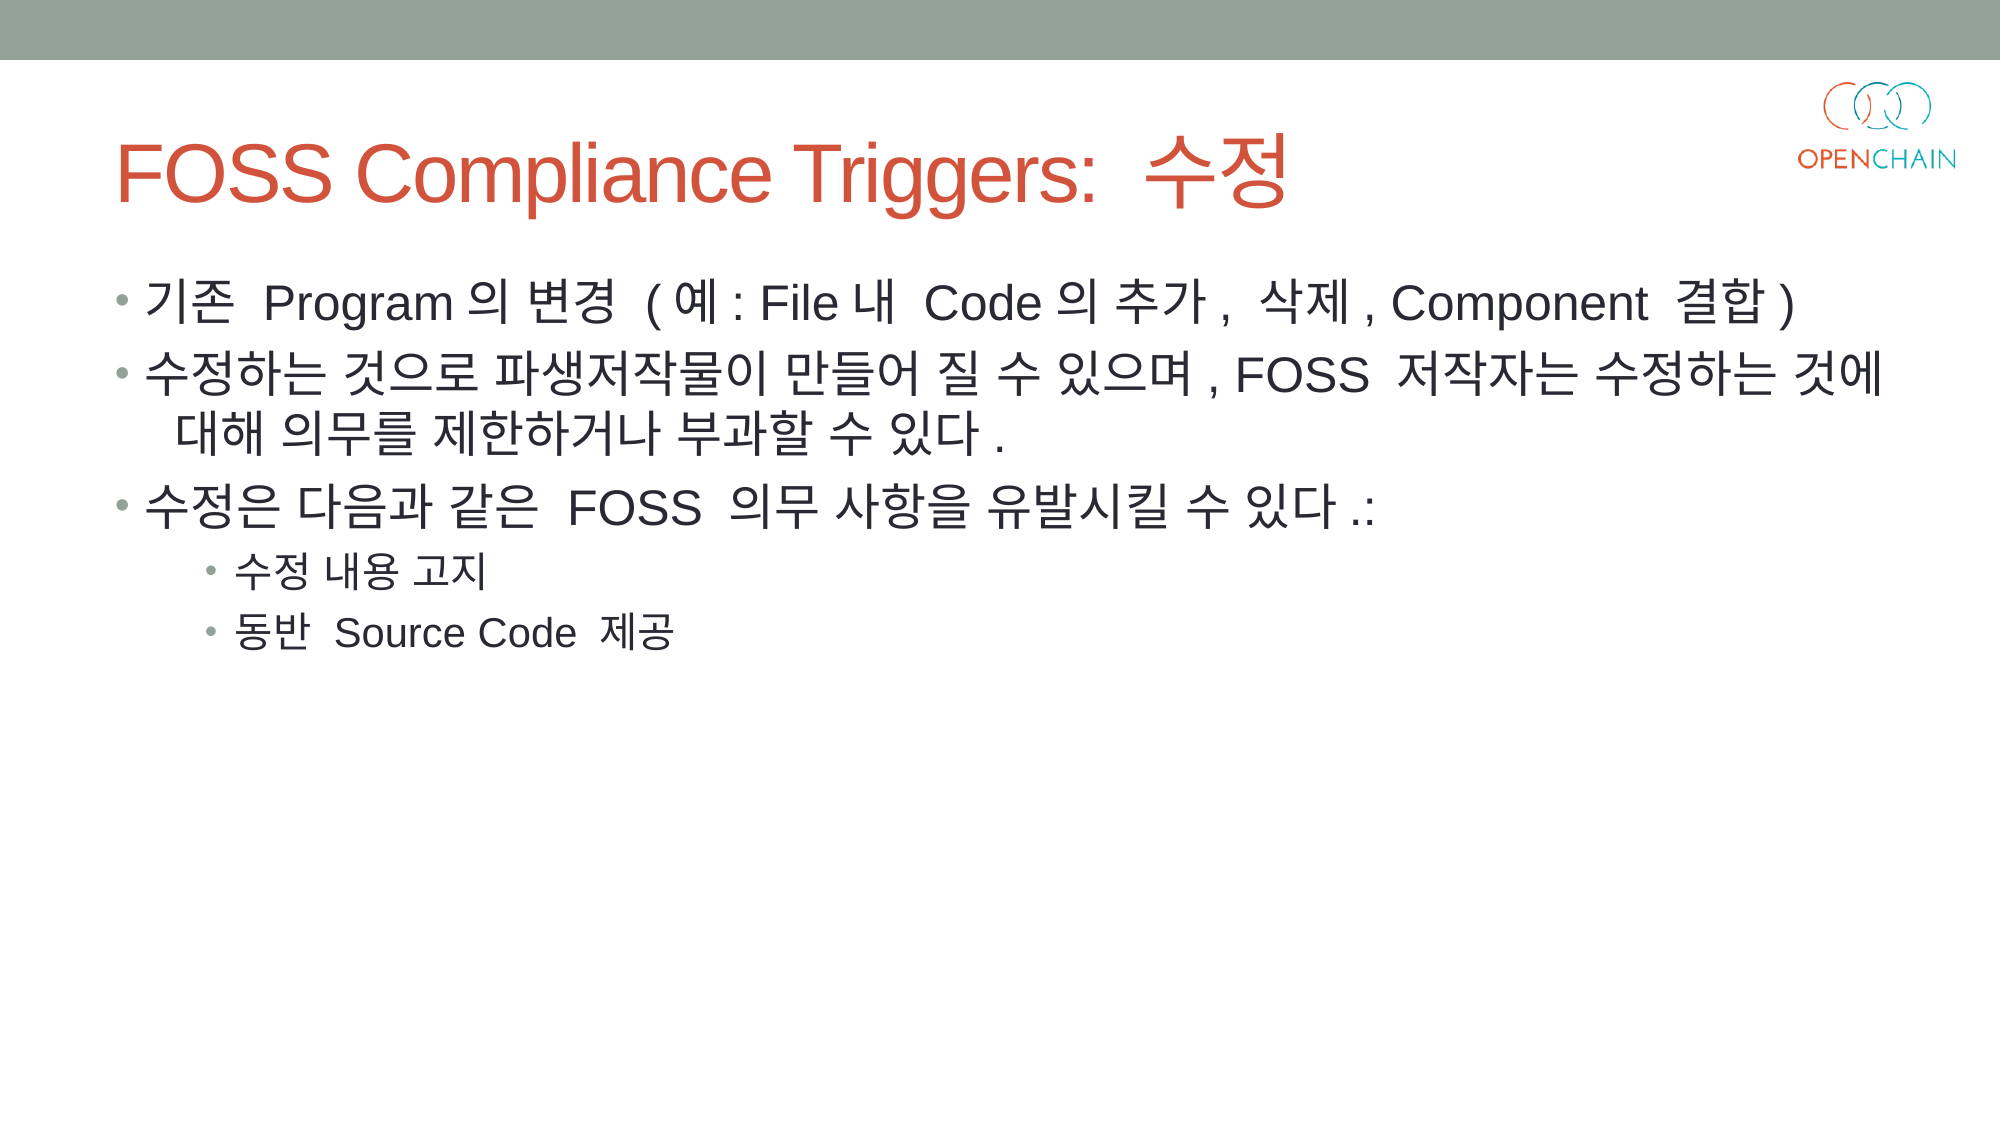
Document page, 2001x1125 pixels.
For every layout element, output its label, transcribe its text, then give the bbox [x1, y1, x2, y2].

title FOSS Compliance Triggers: 수정 [99, 87, 1900, 251]
list 기존 Program의 변경 (예: File내 Code의 추가, 삭제, Component 결합) 수정하는 것으로 파생저작물이 만들어 질 수 있으며, FOSS 저작자는 수정하는 것에 대해 의무를 제한하거나 부과할 수 있다. 수정은 다음과 같은 FOSS 의무 사항을 유발시킬 수 있다.: 수정 내용 고지 동반 Source Code 제공 [99, 262, 1900, 1063]
